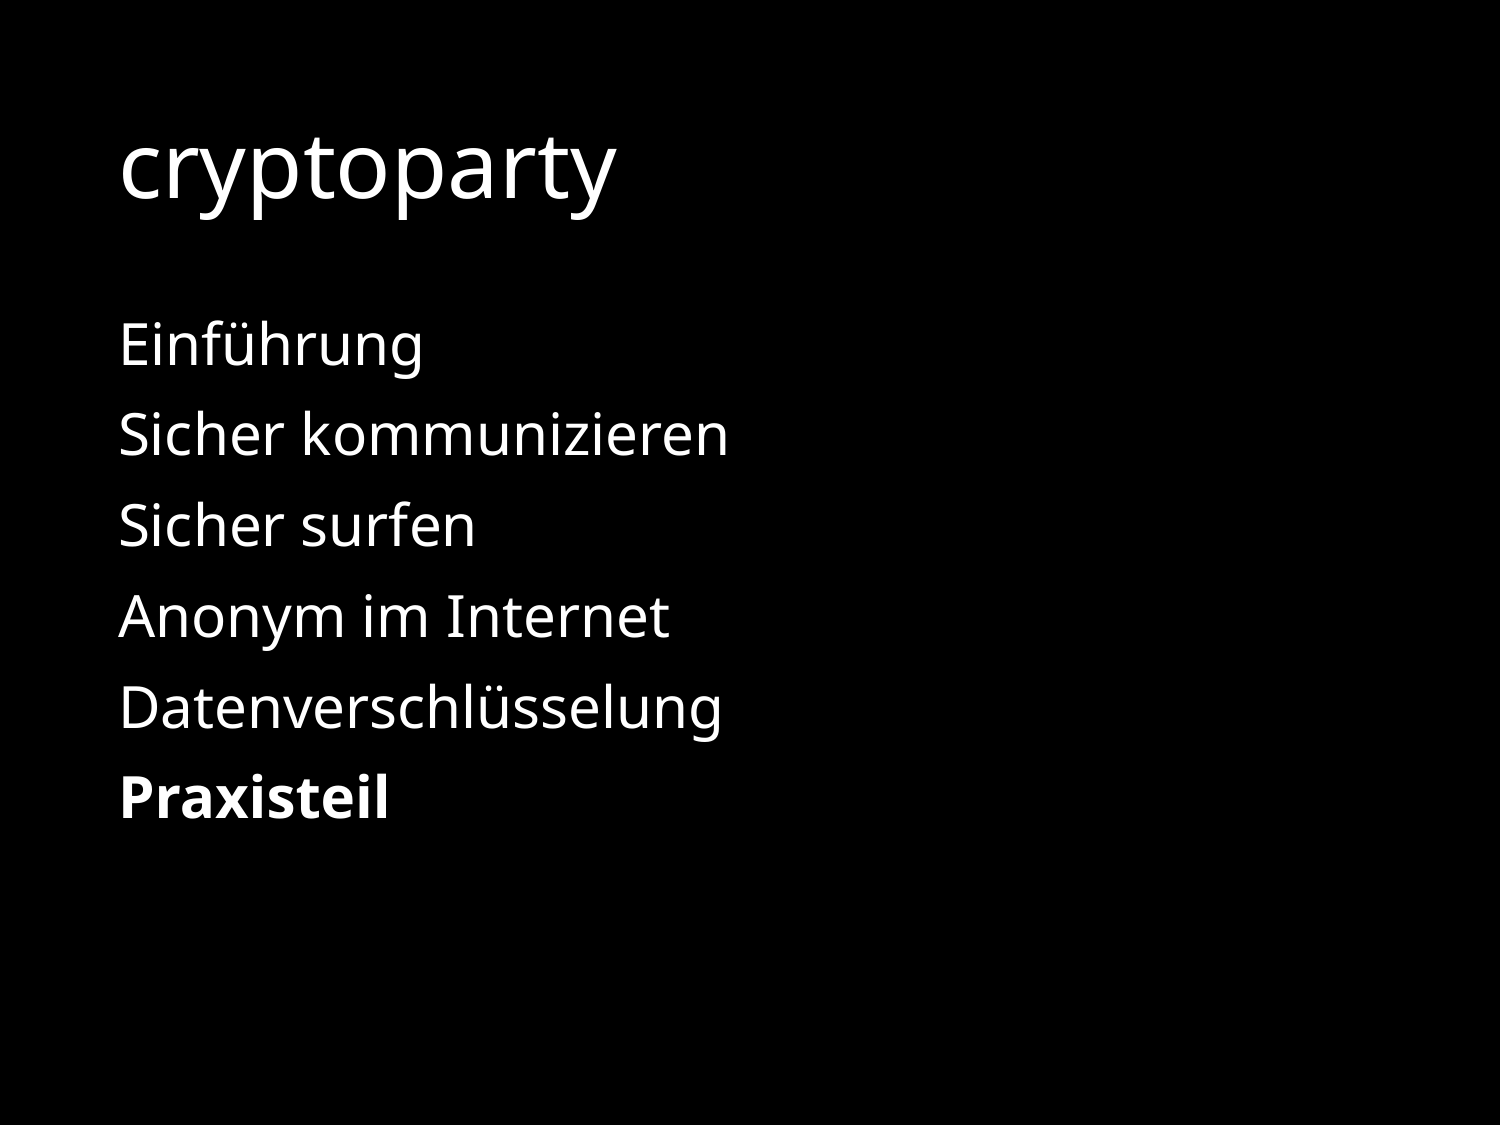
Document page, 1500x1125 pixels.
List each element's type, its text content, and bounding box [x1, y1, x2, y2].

title cryptoparty [103, 59, 1397, 278]
list Einführung Sicher kommunizieren Sicher surfen Anonym im Internet Datenverschlüsselung Praxisteil [103, 299, 1397, 1014]
